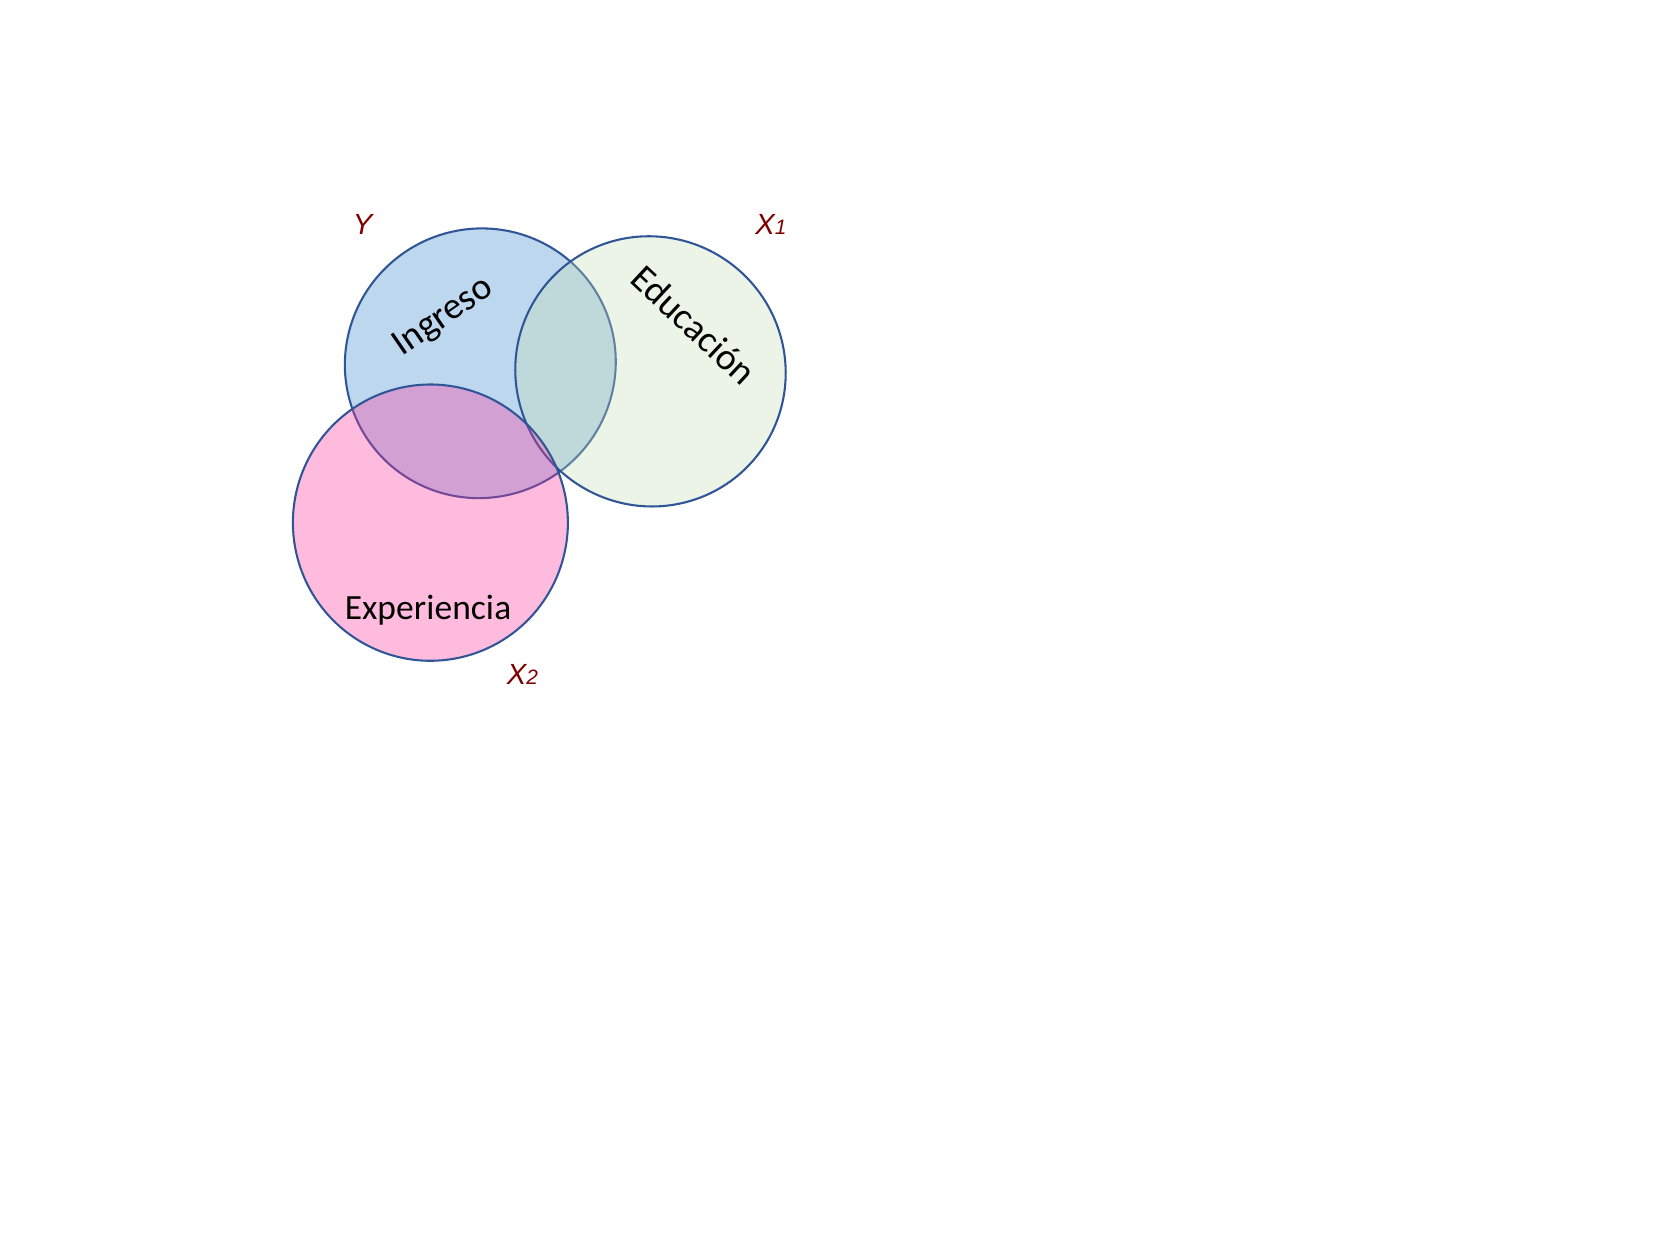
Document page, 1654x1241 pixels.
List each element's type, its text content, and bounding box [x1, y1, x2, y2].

text_box X1 [728, 200, 814, 300]
text_box [292, 384, 568, 617]
text_box X2 [480, 651, 565, 751]
text_box Educación [515, 236, 786, 507]
text_box Experiencia [330, 585, 535, 636]
text_box [351, 636, 509, 661]
text_box Ingreso [344, 228, 570, 420]
text_box Y [332, 200, 393, 258]
